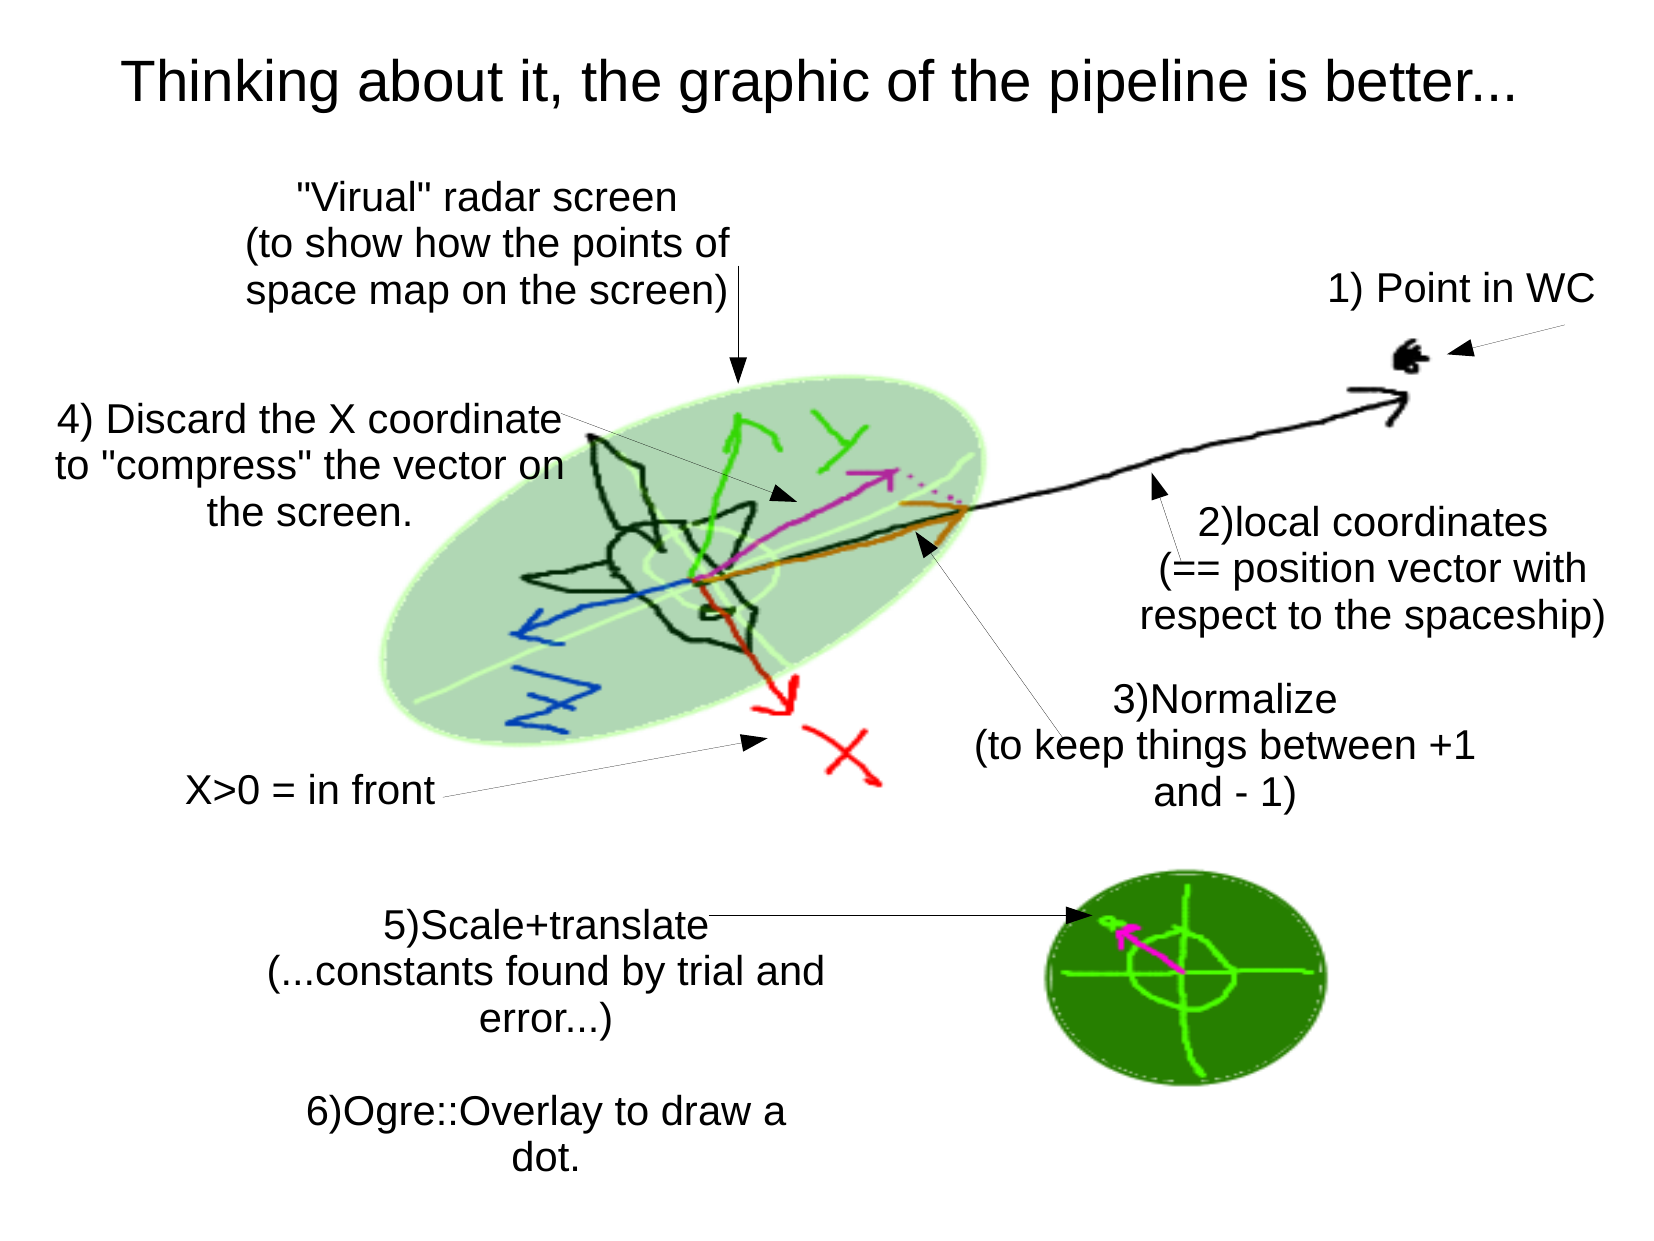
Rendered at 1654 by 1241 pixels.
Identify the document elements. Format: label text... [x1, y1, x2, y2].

title 5)Scale+translate (...constants found by trial and error...) 6)Ogre::Overlay to draw a dot. [265, 900, 827, 1182]
picture [206, 178, 1477, 1093]
title Thinking about it, the graphic of the pipeline is better... [76, 0, 1565, 178]
title 3)Normalize (to keep things between +1 and - 1) [944, 664, 1506, 827]
title X>0 = in front [29, 708, 591, 872]
title 1) Point in WC [1181, 206, 1654, 370]
title 2)local coordinates (== position vector with respect to the spaceship) [1092, 486, 1654, 650]
title 4) Discard the X coordinate to "compress" the vector on the screen. [29, 383, 591, 547]
title "Virual" radar screen (to show how the points of space map on the screen) [206, 162, 768, 325]
